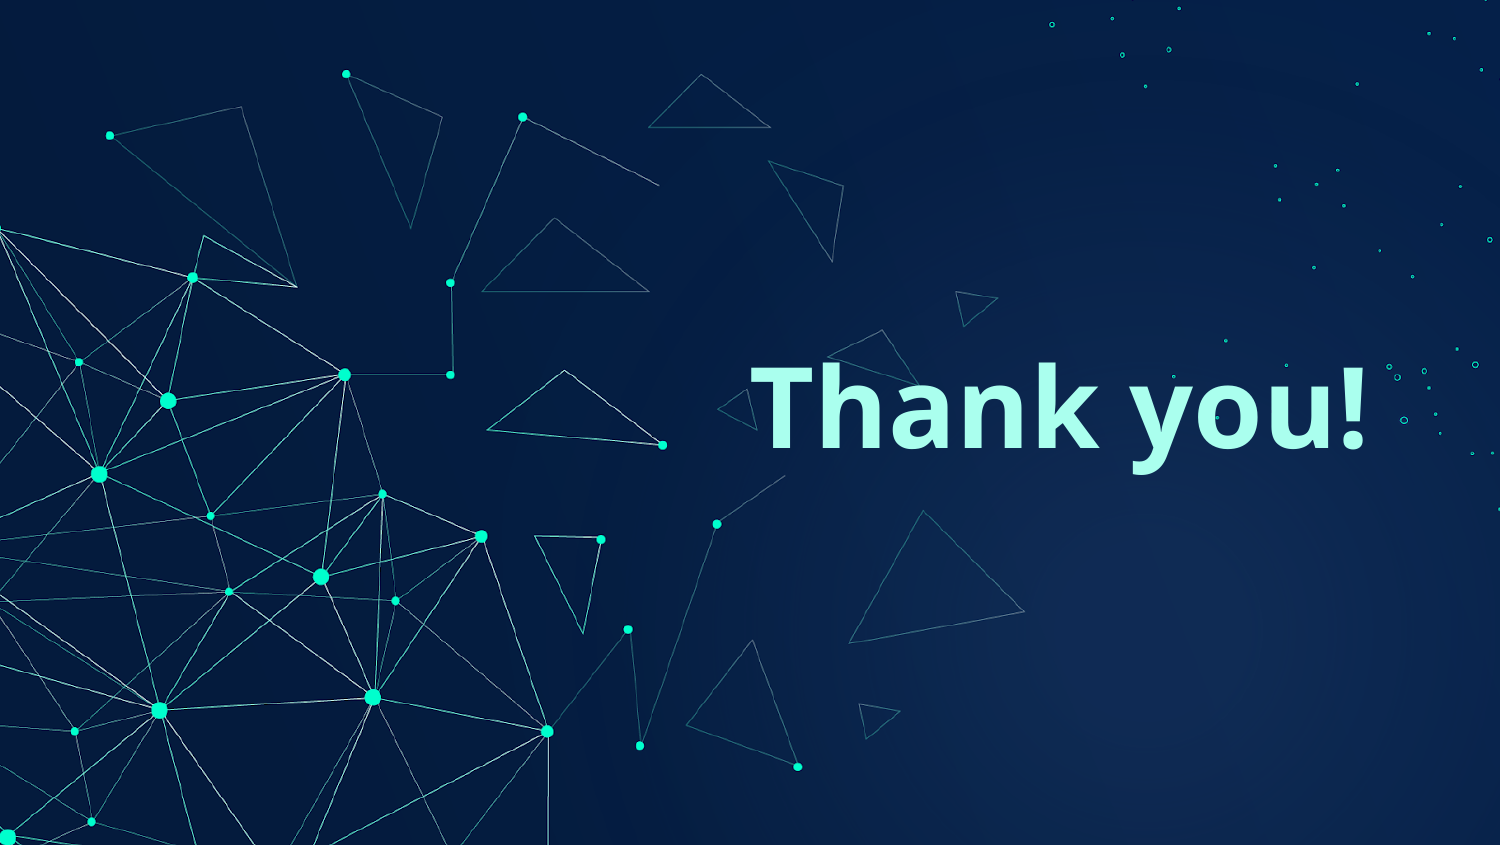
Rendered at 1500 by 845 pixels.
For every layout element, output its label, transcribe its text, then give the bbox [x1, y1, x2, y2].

picture [0, 0, 1500, 845]
title Thank you! [369, 164, 1385, 487]
